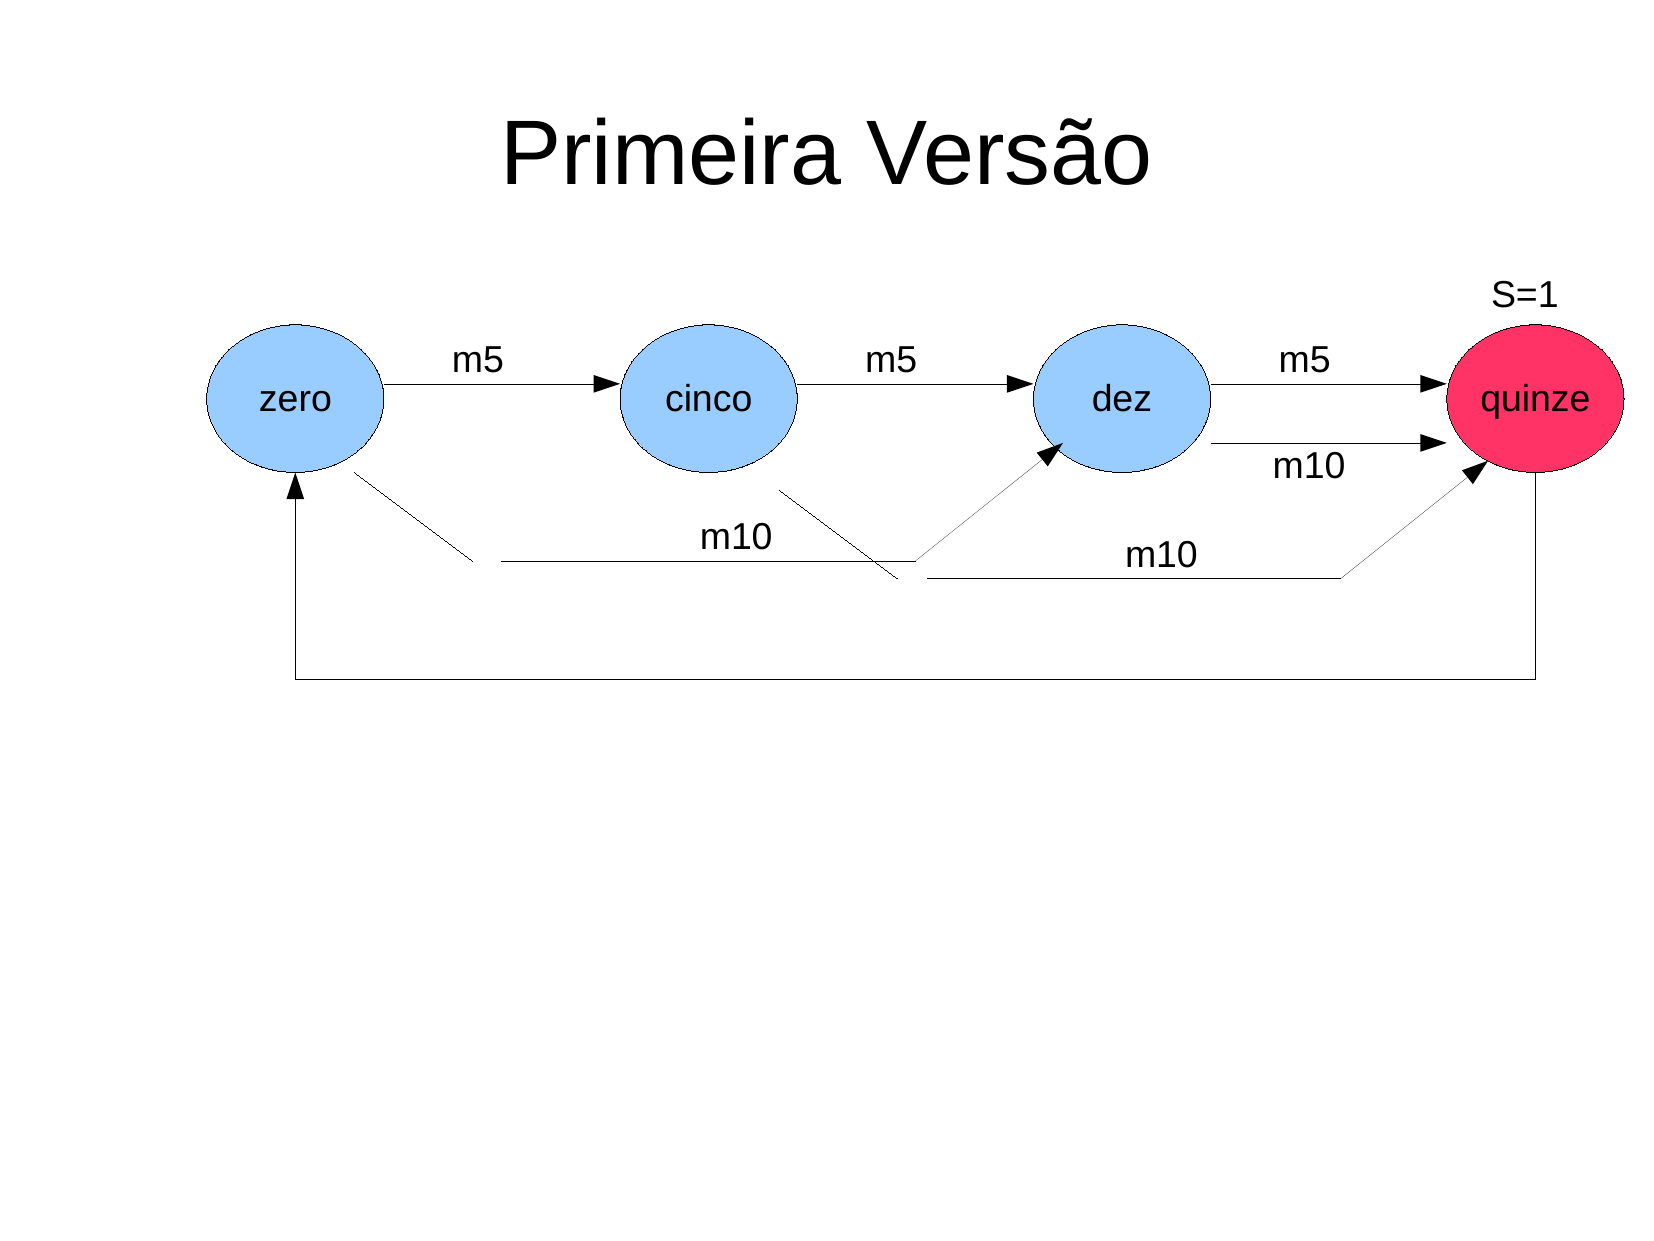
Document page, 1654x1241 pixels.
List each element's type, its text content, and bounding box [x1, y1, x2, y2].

text_box dez [1033, 324, 1211, 473]
text_box quinze [1446, 324, 1625, 473]
text_box zero [206, 324, 384, 473]
text_box m5 [850, 330, 933, 388]
text_box m5 [437, 330, 519, 388]
title Primeira Versão [82, 49, 1571, 257]
text_box m5 [1263, 330, 1346, 388]
text_box m10 [1257, 437, 1361, 494]
text_box cinco [620, 324, 798, 473]
text_box S=1 [1476, 265, 1574, 323]
text_box m10 [1110, 525, 1213, 583]
text_box m10 [685, 507, 788, 565]
